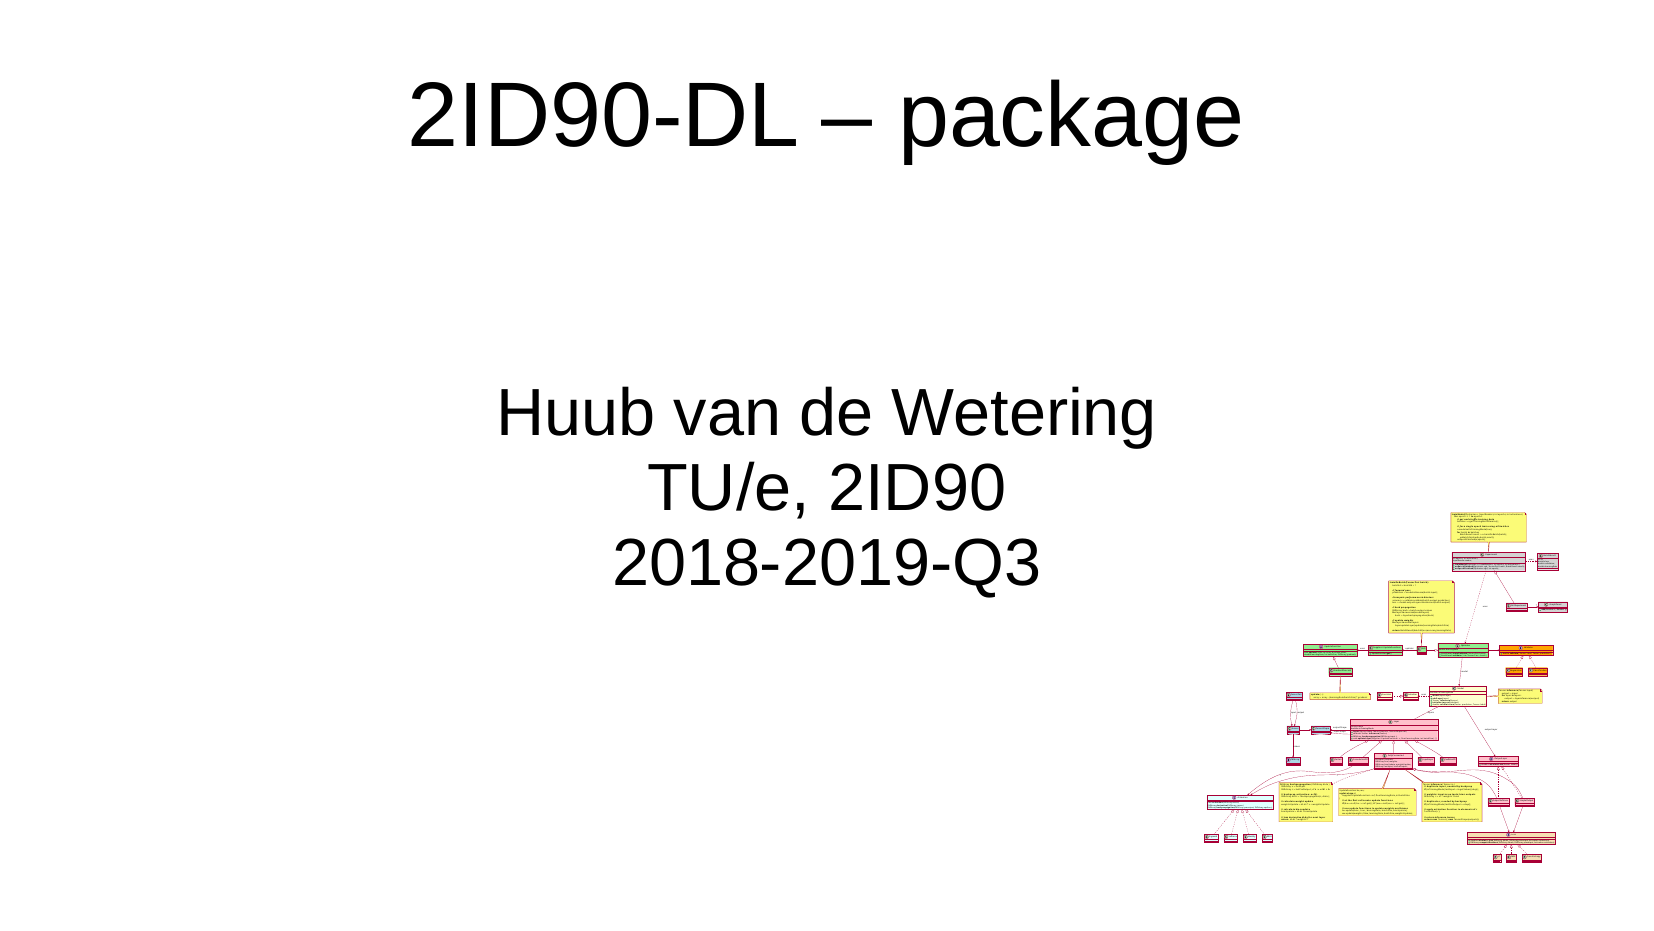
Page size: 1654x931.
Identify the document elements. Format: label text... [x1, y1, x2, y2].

subtitle Huub van de Wetering TU/e, 2ID90 2018-2019-Q3 [82, 217, 1571, 758]
title 2ID90-DL – package [82, 37, 1571, 193]
picture [1203, 511, 1570, 865]
